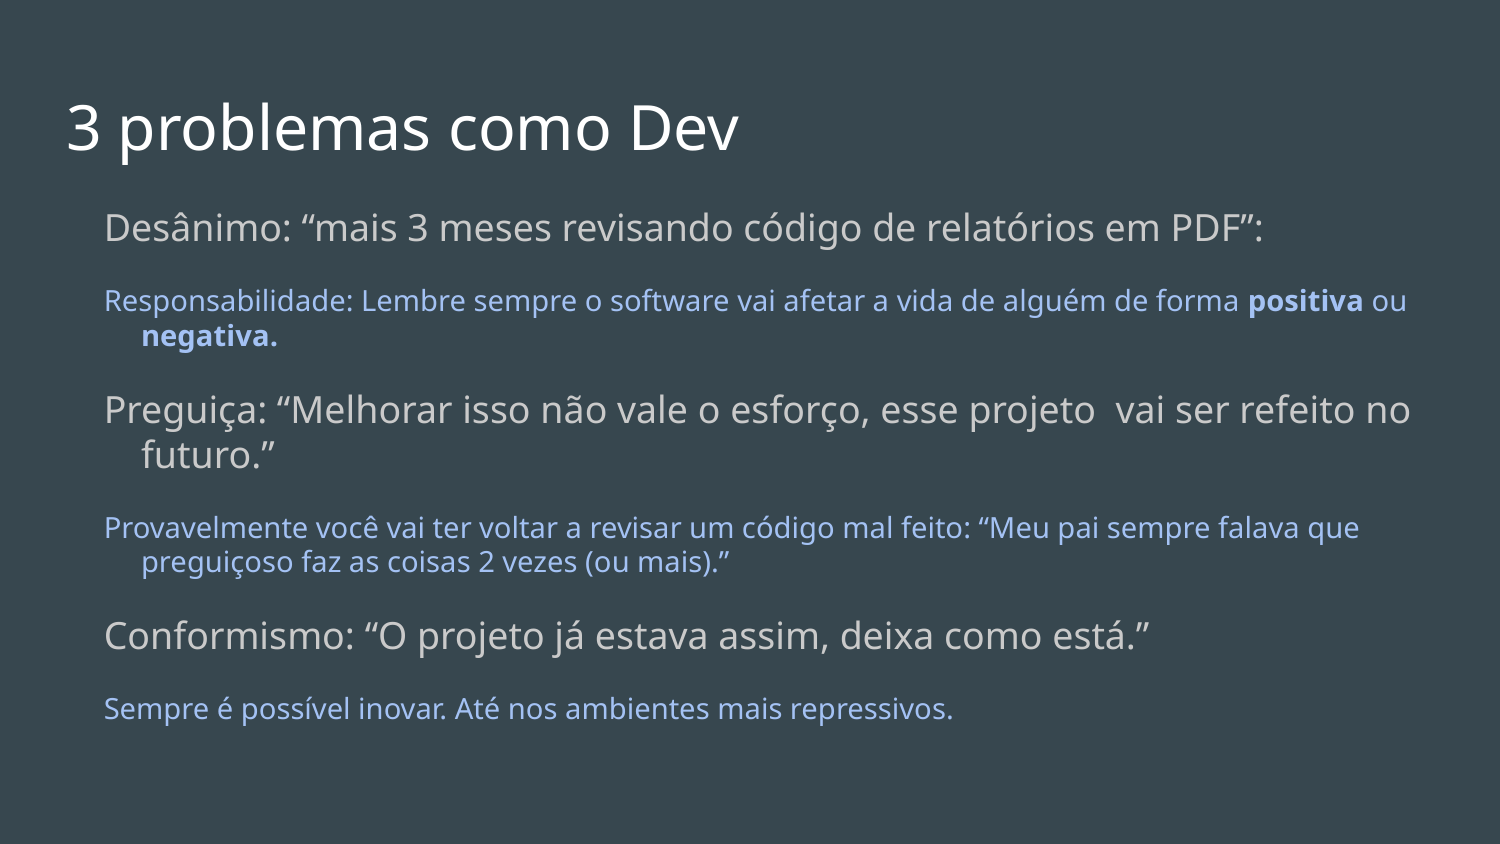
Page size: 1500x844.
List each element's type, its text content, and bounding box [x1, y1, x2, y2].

list Desânimo: “mais 3 meses revisando código de relatórios em PDF”: Responsabilidade: Lembre sempre o software vai afetar a vida de alguém de forma positiva ou negativa. Preguiça: “Melhorar isso não vale o esforço, esse projeto vai ser refeito no futuro.” Provavelmente você vai ter voltar a revisar um código mal feito: “Meu pai sempre falava que preguiçoso faz as coisas 2 vezes (ou mais).” Conformismo: “O projeto já estava assim, deixa como está.” Sempre é possível inovar. Até nos ambientes mais repressivos. [51, 189, 1449, 750]
title 3 problemas como Dev [51, 72, 1449, 167]
